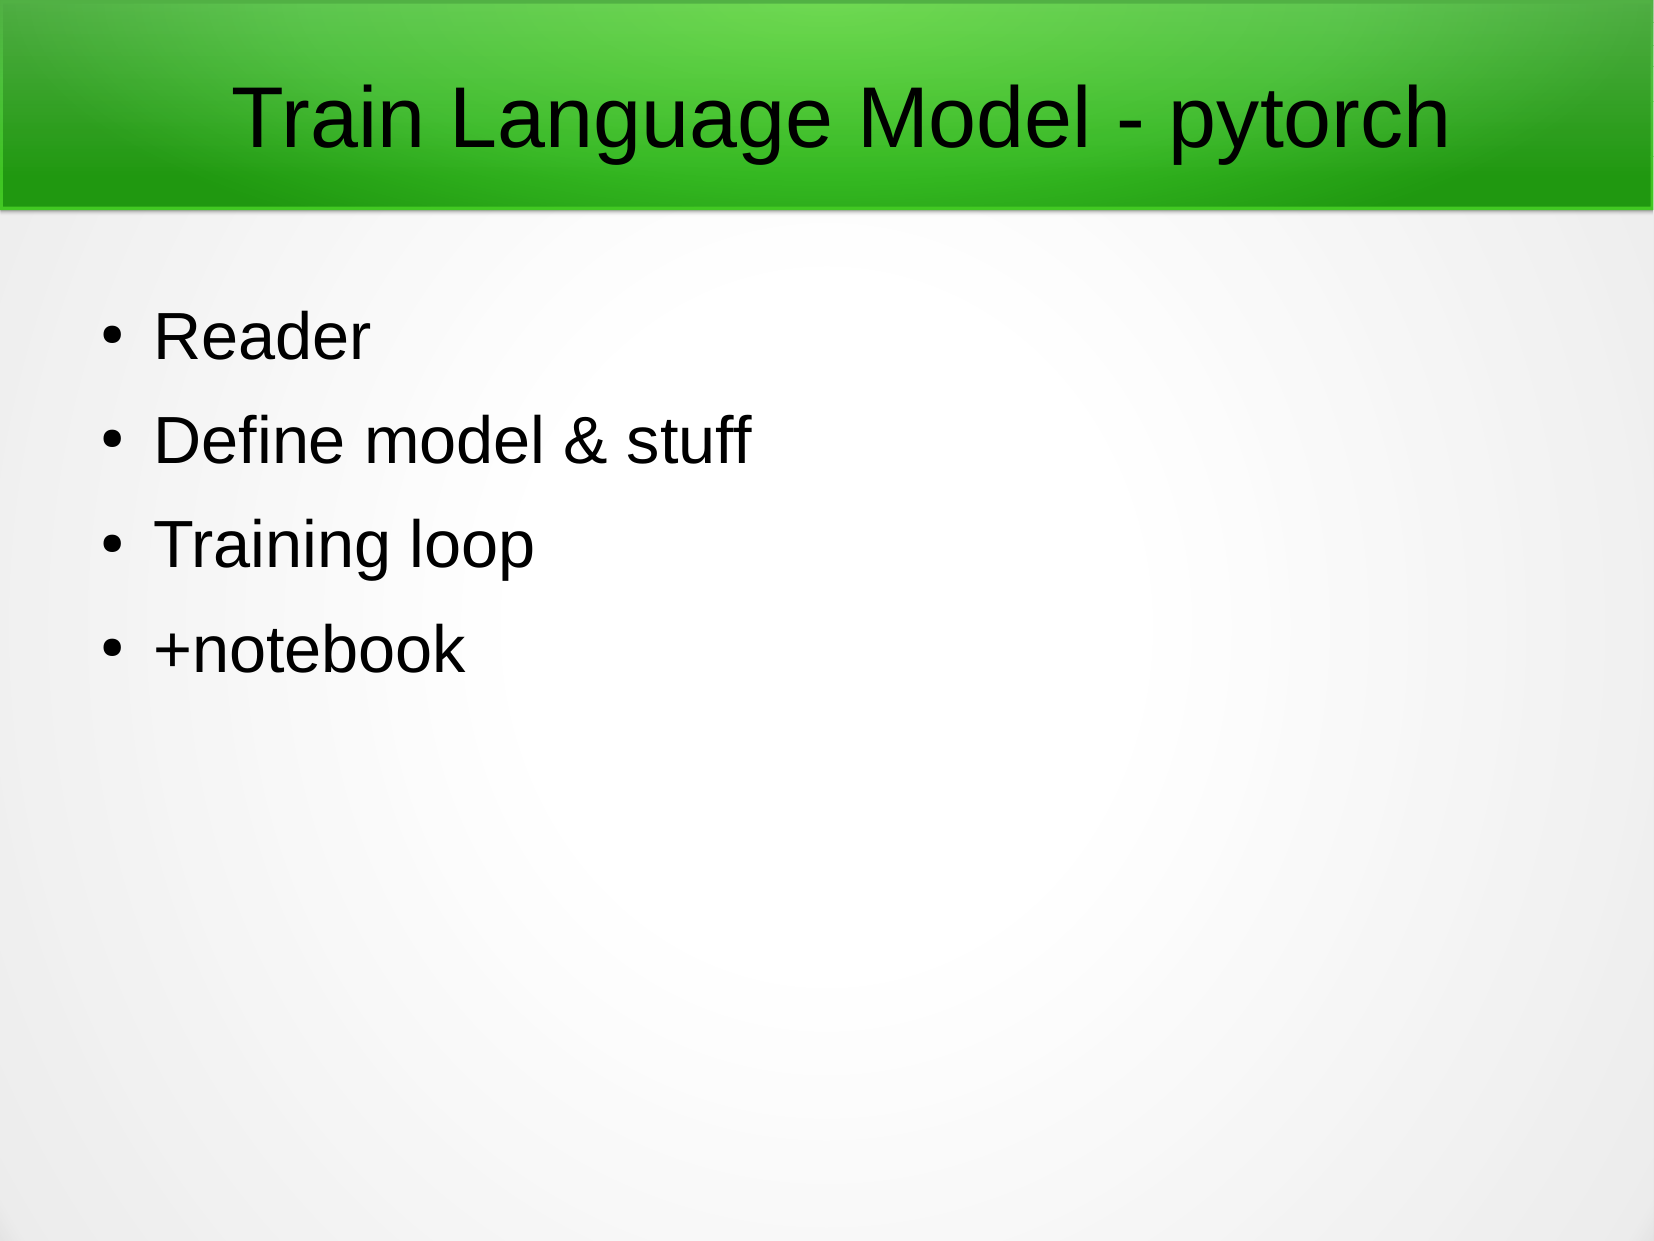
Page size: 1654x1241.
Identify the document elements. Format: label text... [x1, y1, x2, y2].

list Reader Define model & stuff Training loop +notebook [82, 299, 1571, 1019]
title Train Language Model - pytorch [82, 47, 1571, 189]
